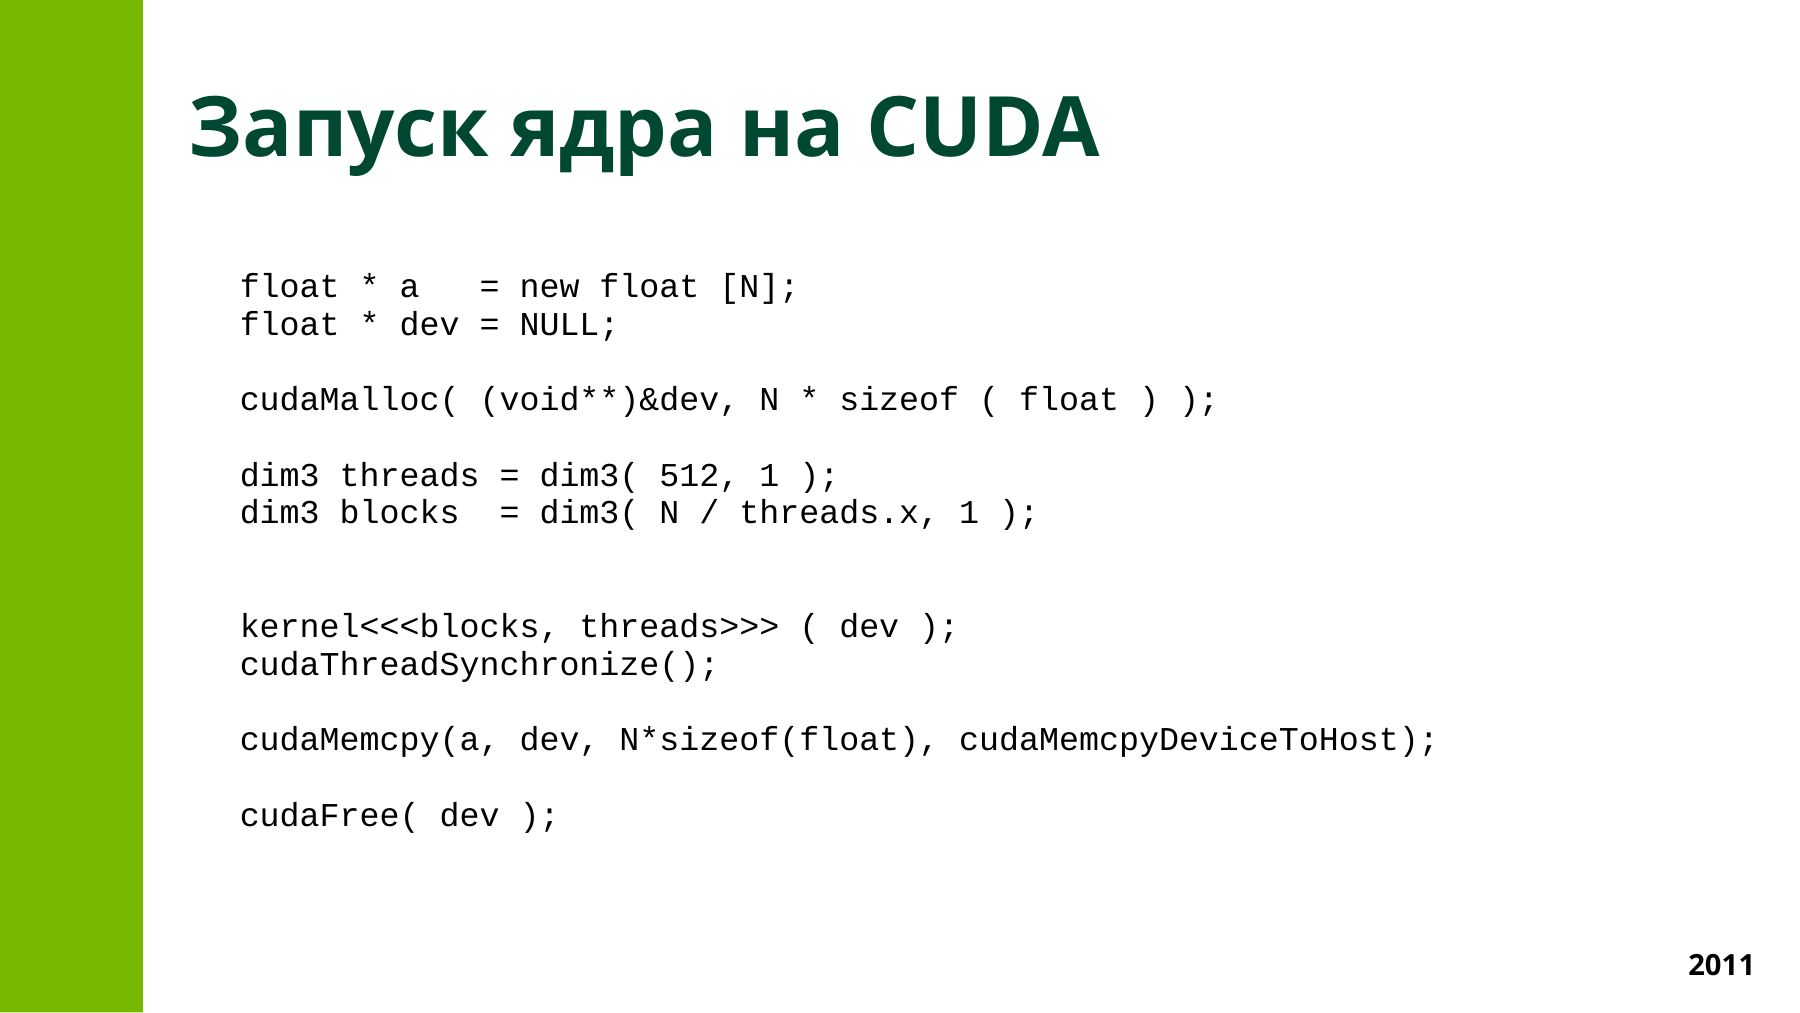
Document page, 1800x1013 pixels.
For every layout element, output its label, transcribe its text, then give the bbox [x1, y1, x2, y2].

title Запуск ядра на CUDA [188, 40, 1733, 211]
text_box float * a = new float [N]; float * dev = NULL; cudaMalloc( (void**)&dev, N * sizeof ( float ) ); dim3 threads = dim3( 512, 1 ); dim3 blocks = dim3( N / threads.x, 1 ); kernel<<<blocks, threads>>> ( dev ); cudaThreadSynchronize(); cudaMemcpy(a, dev, N*sizeof(float), cudaMemcpyDeviceToHost); cudaFree( dev ); [225, 262, 1455, 844]
